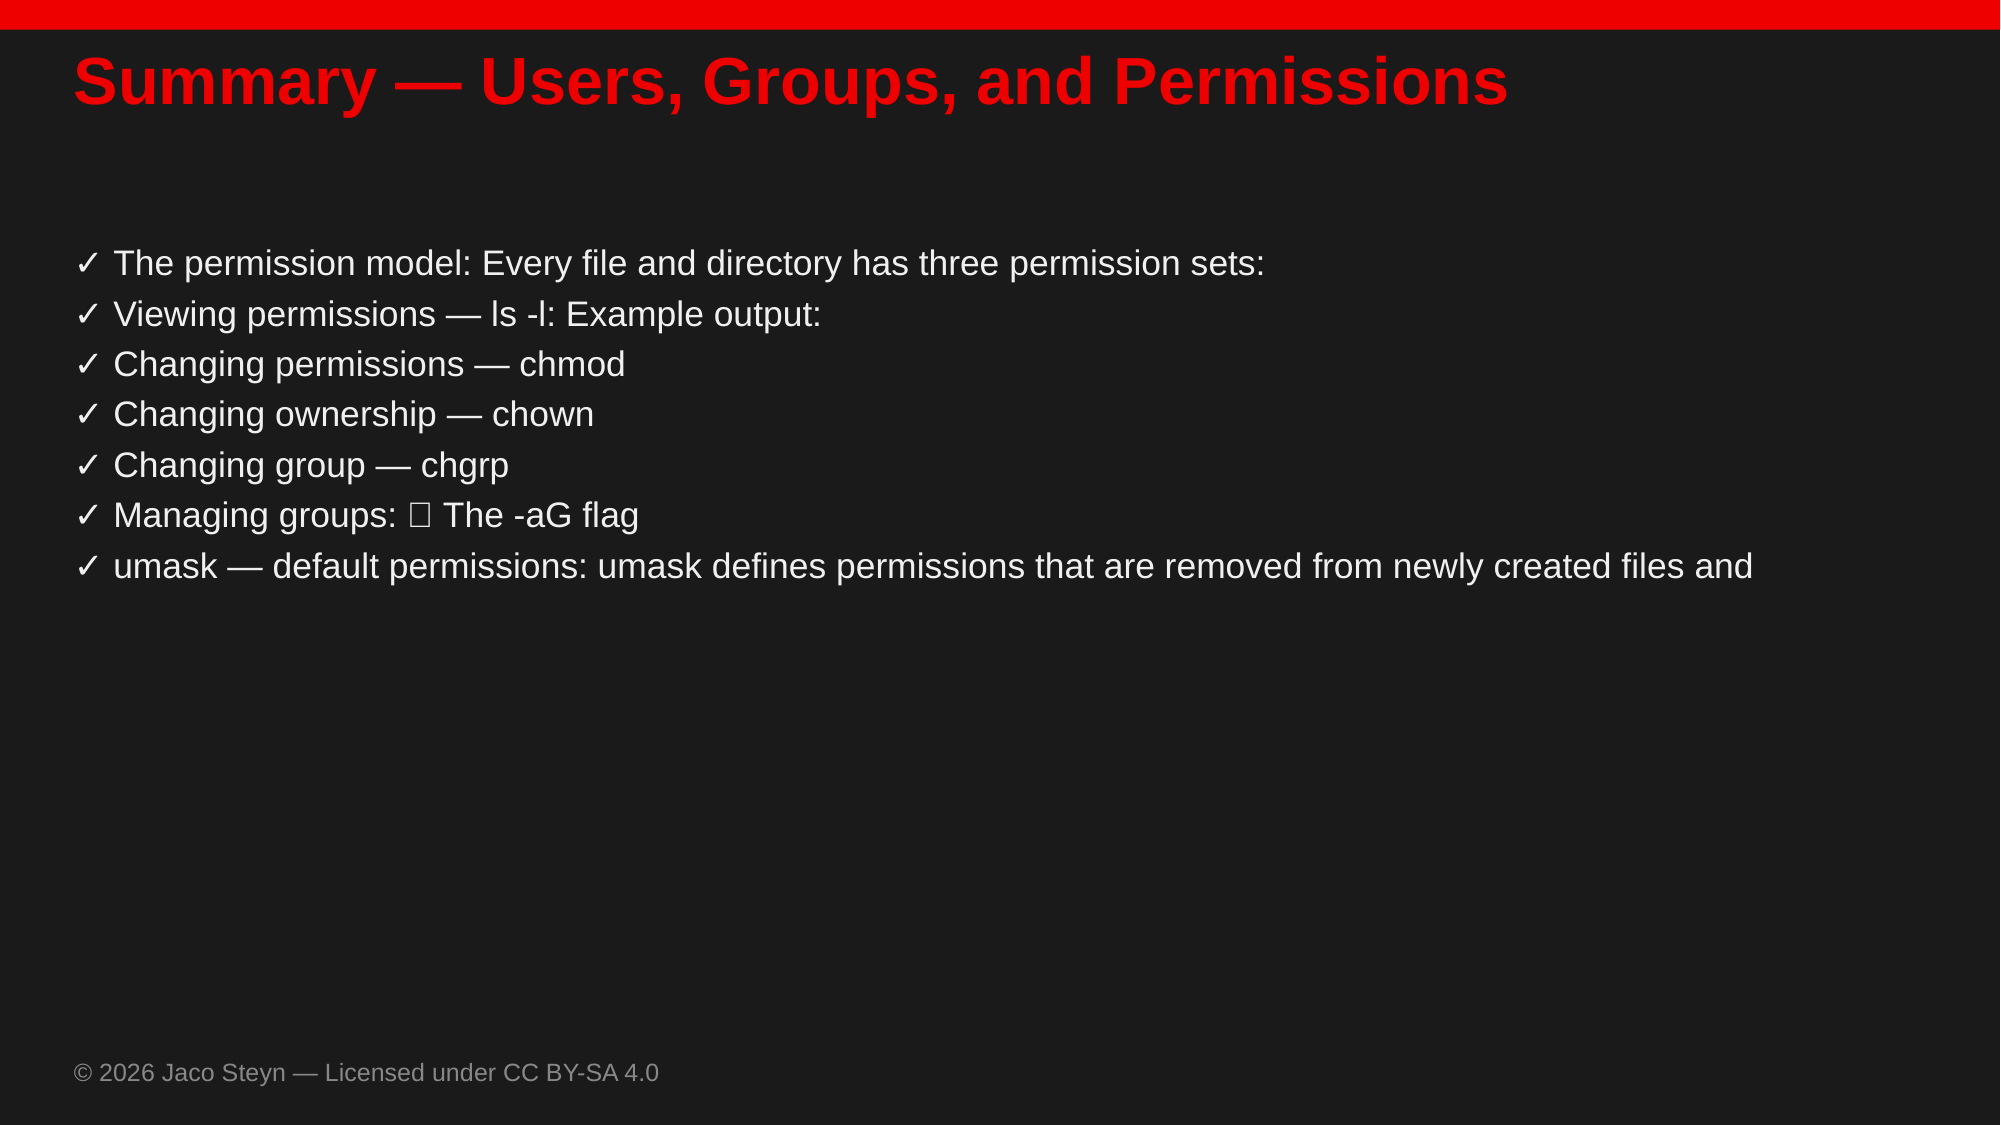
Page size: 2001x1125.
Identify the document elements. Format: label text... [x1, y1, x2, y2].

text_box [0, 0, 2001, 30]
text_box © 2026 Jaco Steyn — Licensed under CC BY-SA 4.0 [59, 1051, 1942, 1093]
text_box ✓ The permission model: Every file and directory has three permission sets: ✓ Viewing permissions — ls -l: Example output: ✓ Changing permissions — chmod ✓ Changing ownership — chown ✓ Changing group — chgrp ✓ Managing groups: 💡 The -aG flag ✓ umask — default permissions: umask defines permissions that are removed from newly created files and [59, 236, 1942, 1037]
text_box Summary — Users, Groups, and Permissions [59, 36, 1942, 208]
